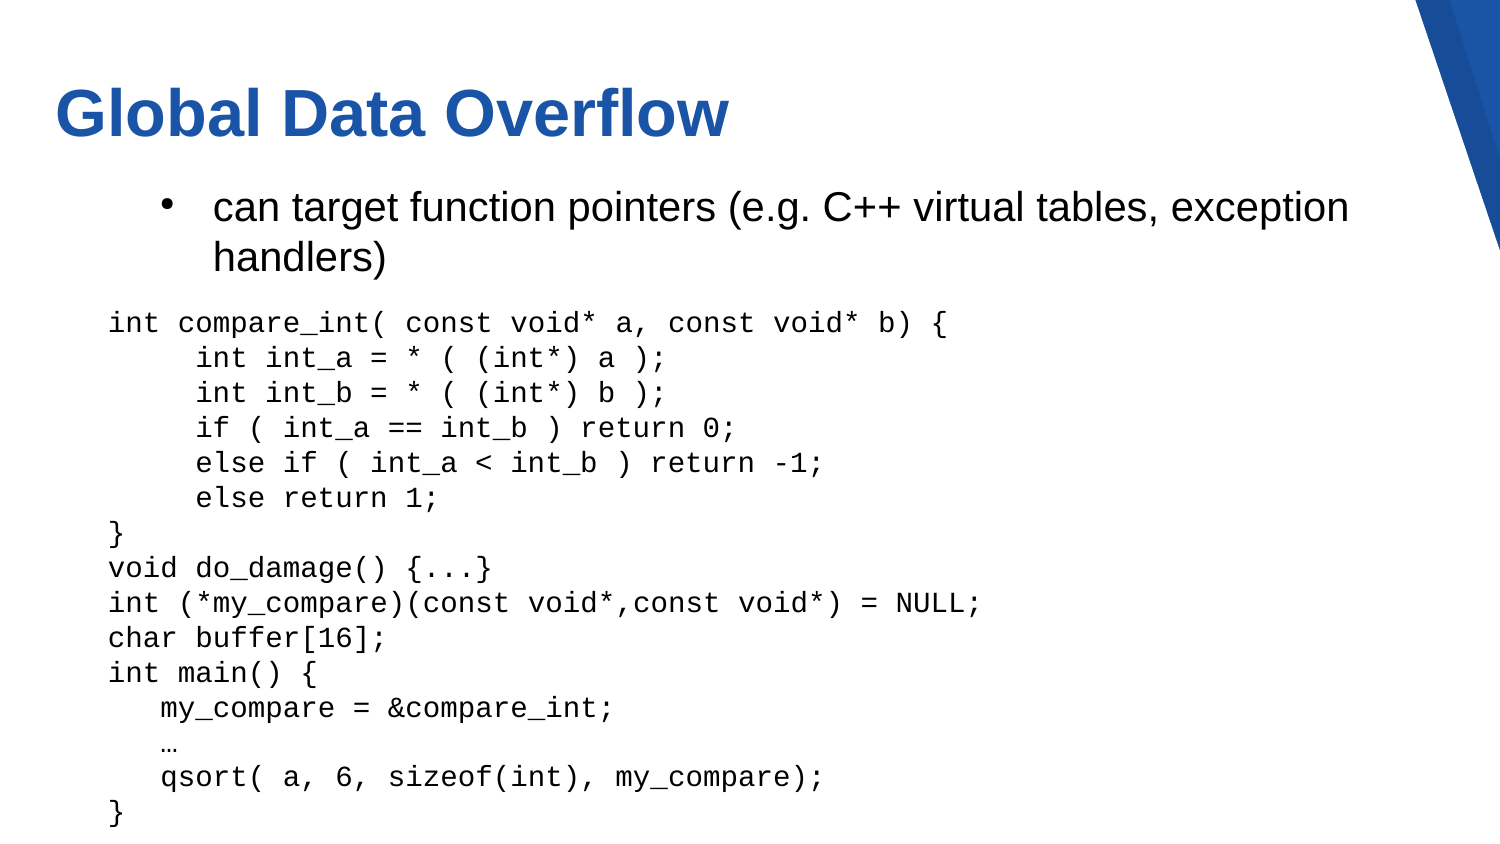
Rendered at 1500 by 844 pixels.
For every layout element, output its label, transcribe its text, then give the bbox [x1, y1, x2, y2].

list can target function pointers (e.g. C++ virtual tables, exception handlers) [127, 165, 1411, 288]
list can target function pointers (e.g. C++ virtual tables, exception handlers) [127, 660, 1411, 665]
title Global Data Overflow [40, 97, 1306, 166]
list int compare_int( const void* a, const void* b) { int int_a = * ( (int*) a ); int int_b = * ( (int*) b ); if ( int_a == int_b ) return 0; else if ( int_a < int_b ) return -1; else return 1; } void do_damage() {...} int (*my_compare)(const void*,const void*) = NULL; char buffer[16]; int main() { my_compare = &compare_int; … qsort( a, 6, sizeof(int), my_compare); } [92, 288, 1459, 660]
